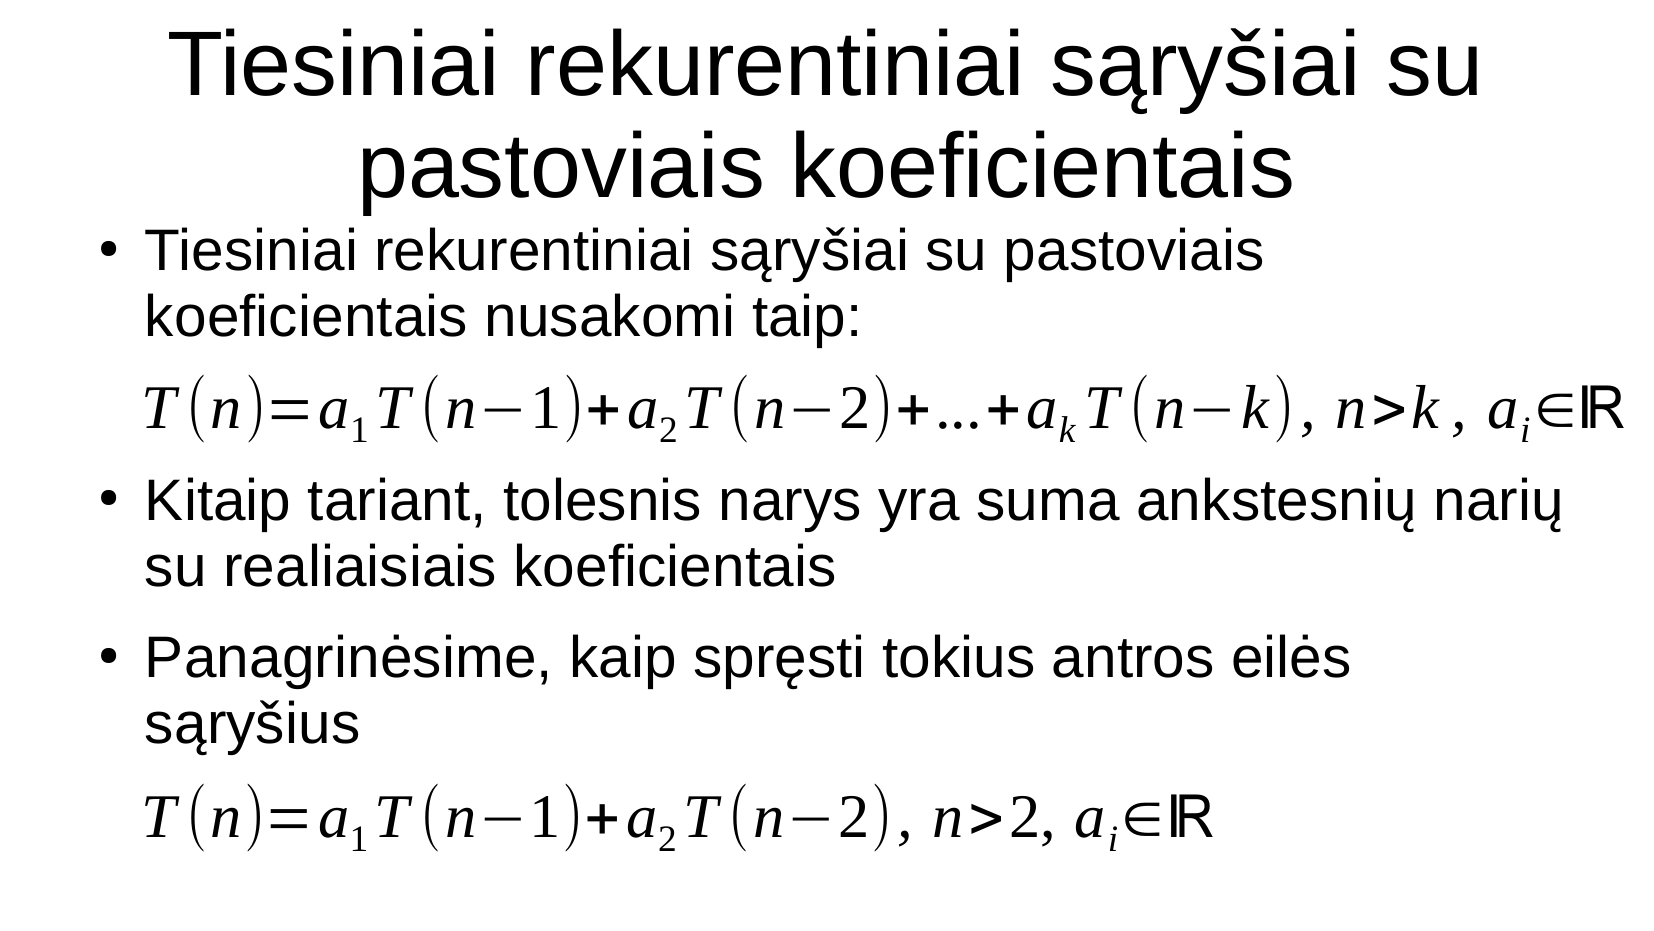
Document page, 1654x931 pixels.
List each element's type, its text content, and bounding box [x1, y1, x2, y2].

chart [135, 371, 1635, 451]
chart [135, 780, 1223, 860]
title Tiesiniai rekurentiniai sąryšiai su pastoviais koeficientais [82, 12, 1571, 217]
list Tiesiniai rekurentiniai sąryšiai su pastoviais koeficientais nusakomi taip: Kitaip tariant, tolesnis narys yra suma ankstesnių narių su realiaisiais koeficientais Panagrinėsime, kaip spręsti tokius antros eilės sąryšius [82, 217, 1571, 758]
